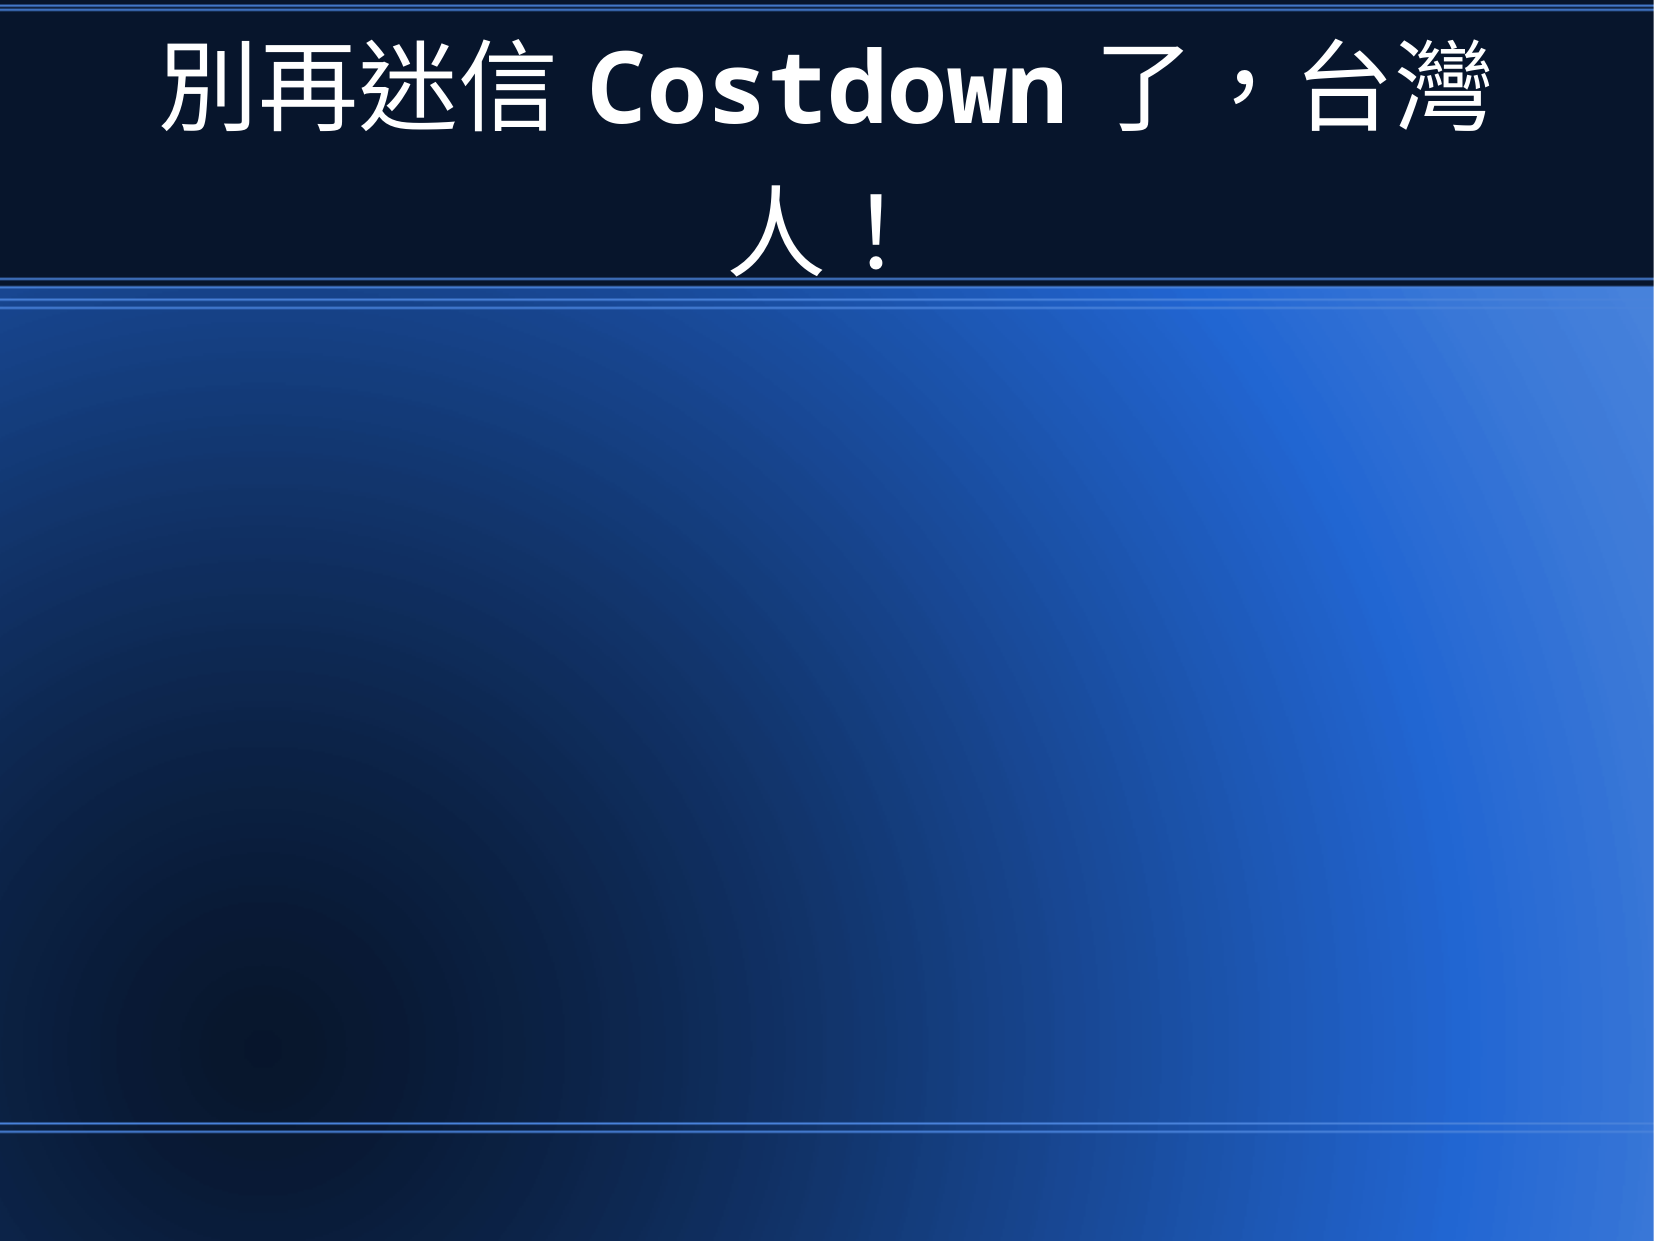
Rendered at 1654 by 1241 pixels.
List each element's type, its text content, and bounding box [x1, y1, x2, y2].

title 別再迷信Costdown了，台灣人！ [82, 49, 1571, 257]
picture [0, 0, 1654, 1241]
